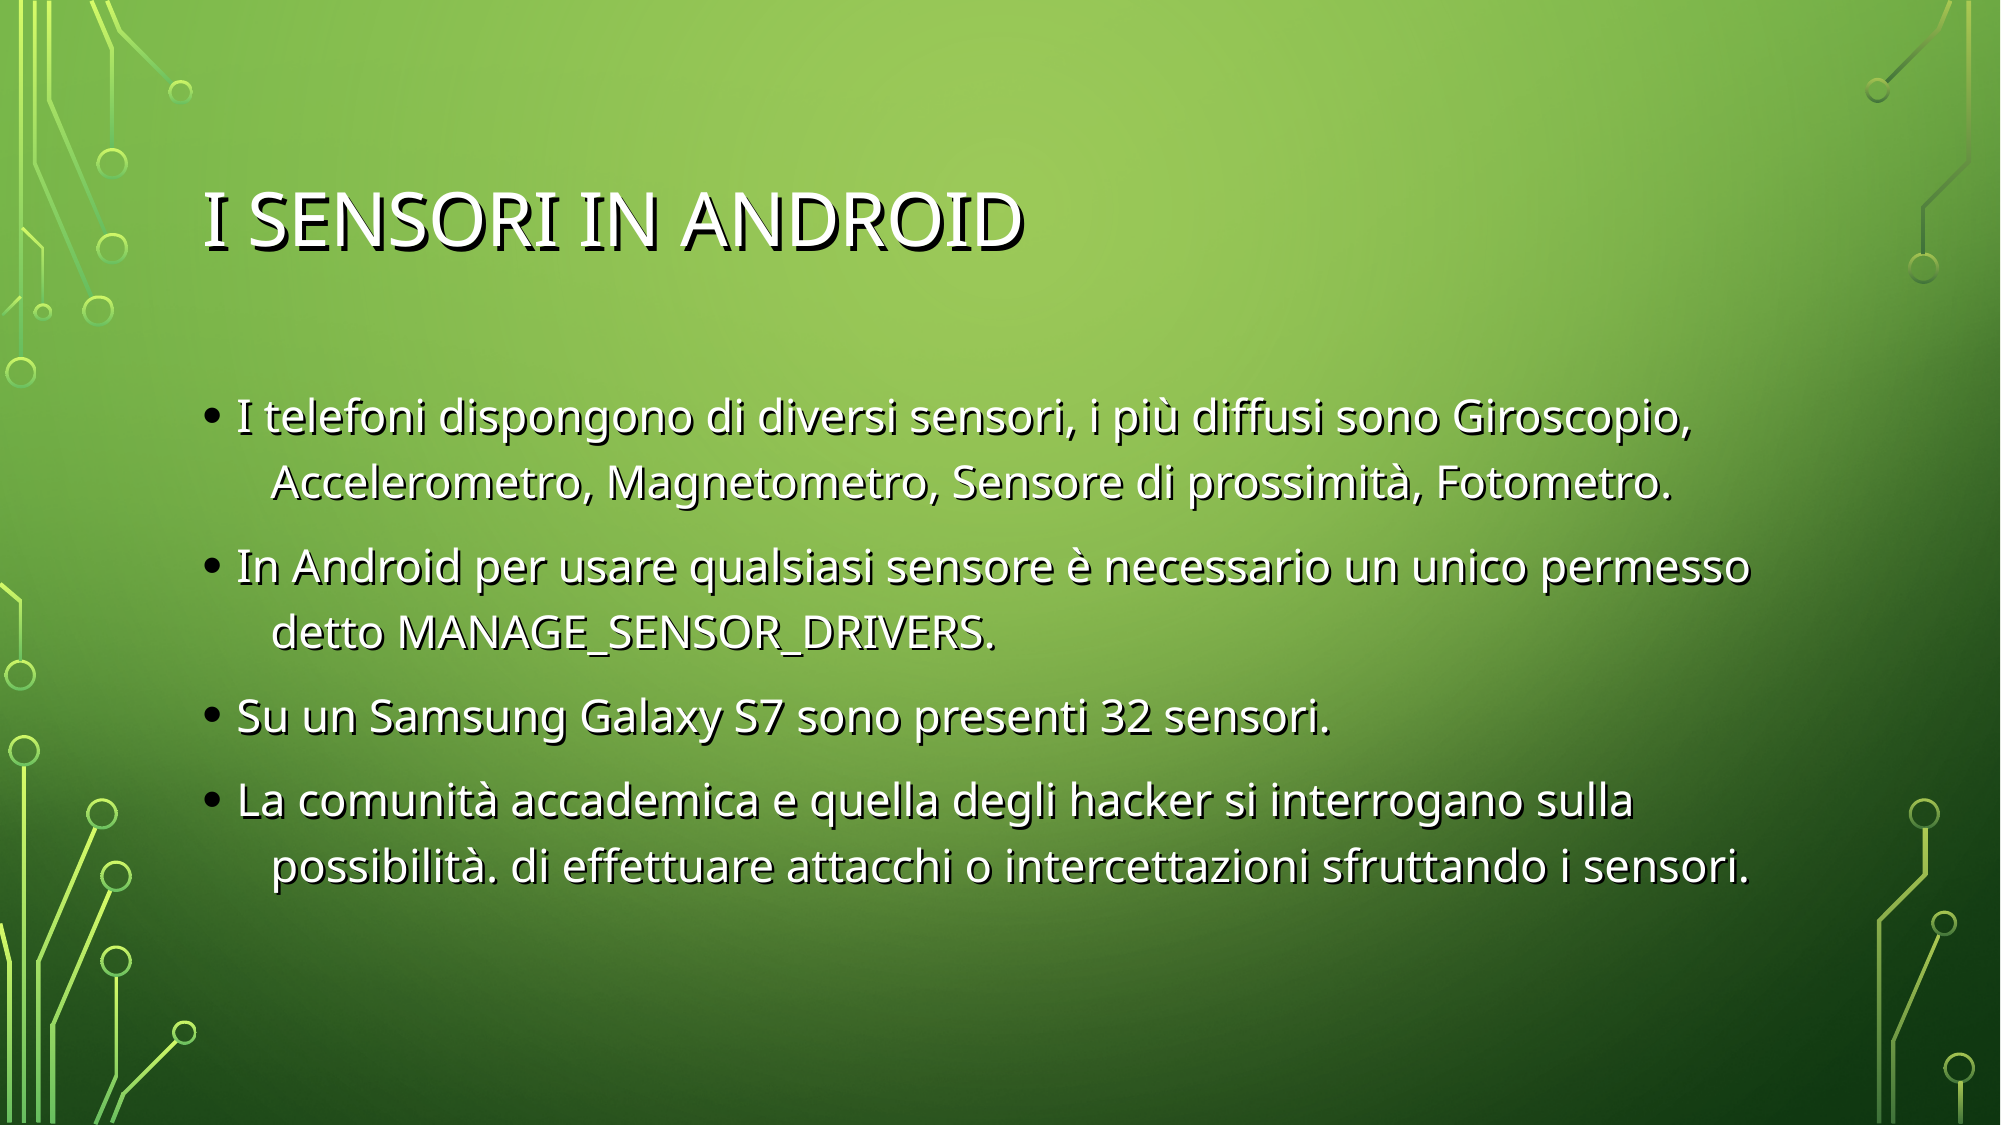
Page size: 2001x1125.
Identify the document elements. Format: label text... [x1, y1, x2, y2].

title I sensori in Android [187, 101, 1813, 344]
list I telefoni dispongono di diversi sensori, i più diffusi sono Giroscopio, Accelerometro, Magnetometro, Sensore di prossimità, Fotometro. In Android per usare qualsiasi sensore è necessario un unico permesso detto MANAGE_SENSOR_DRIVERS. Su un Samsung Galaxy S7 sono presenti 32 sensori. La comunità accademica e quella degli hacker si interrogano sulla possibilità. di effettuare attacchi o intercettazioni sfruttando i sensori. [187, 369, 1813, 951]
